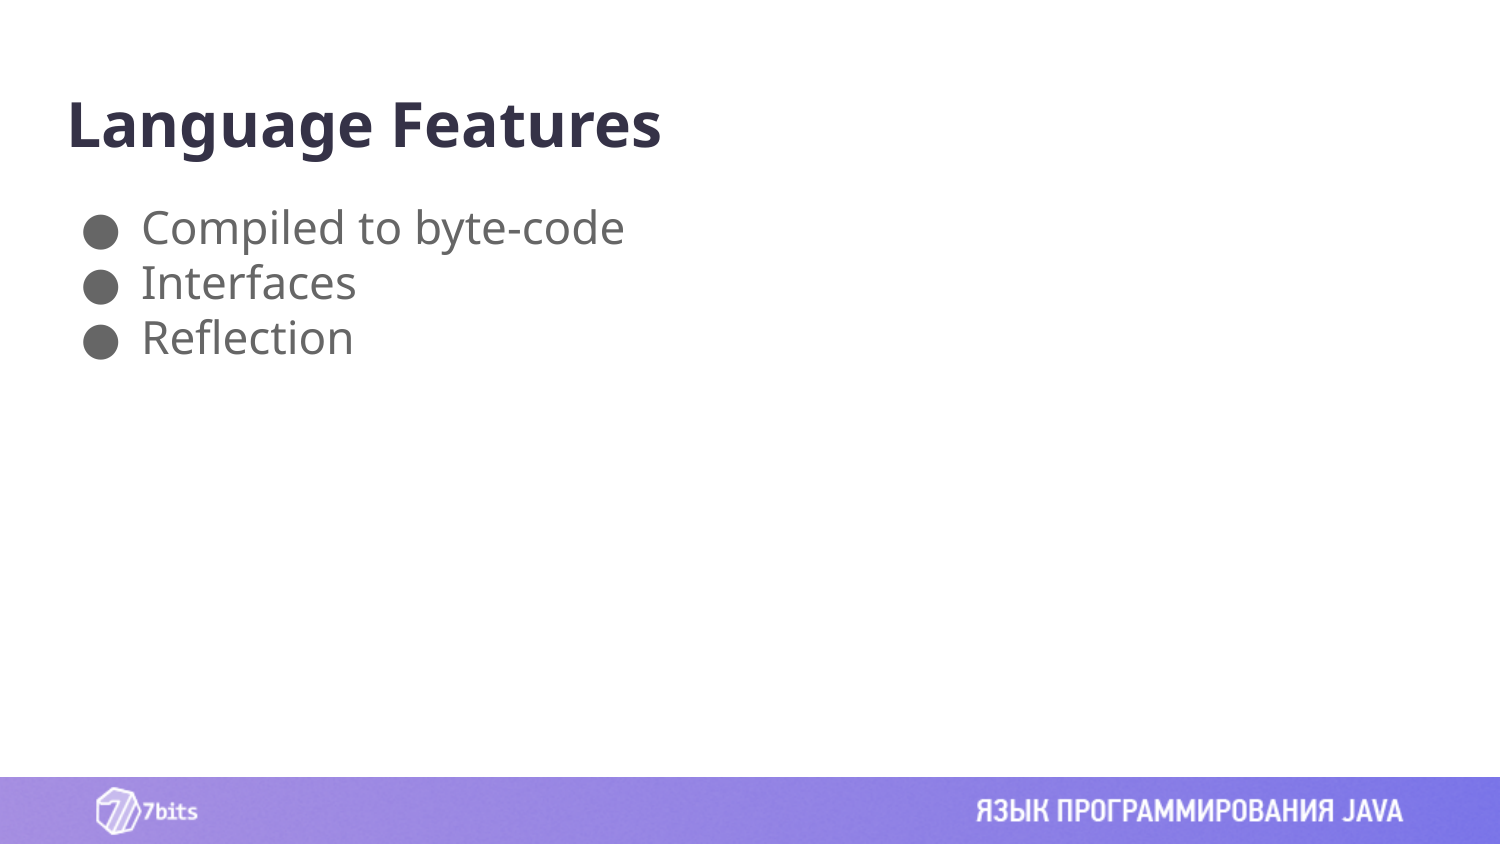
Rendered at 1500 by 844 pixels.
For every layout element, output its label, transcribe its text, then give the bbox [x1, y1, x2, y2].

list Compiled to byte-code Interfaces Reflection [51, 184, 1449, 745]
title Language Features [51, 69, 1449, 164]
picture [0, 777, 1500, 844]
